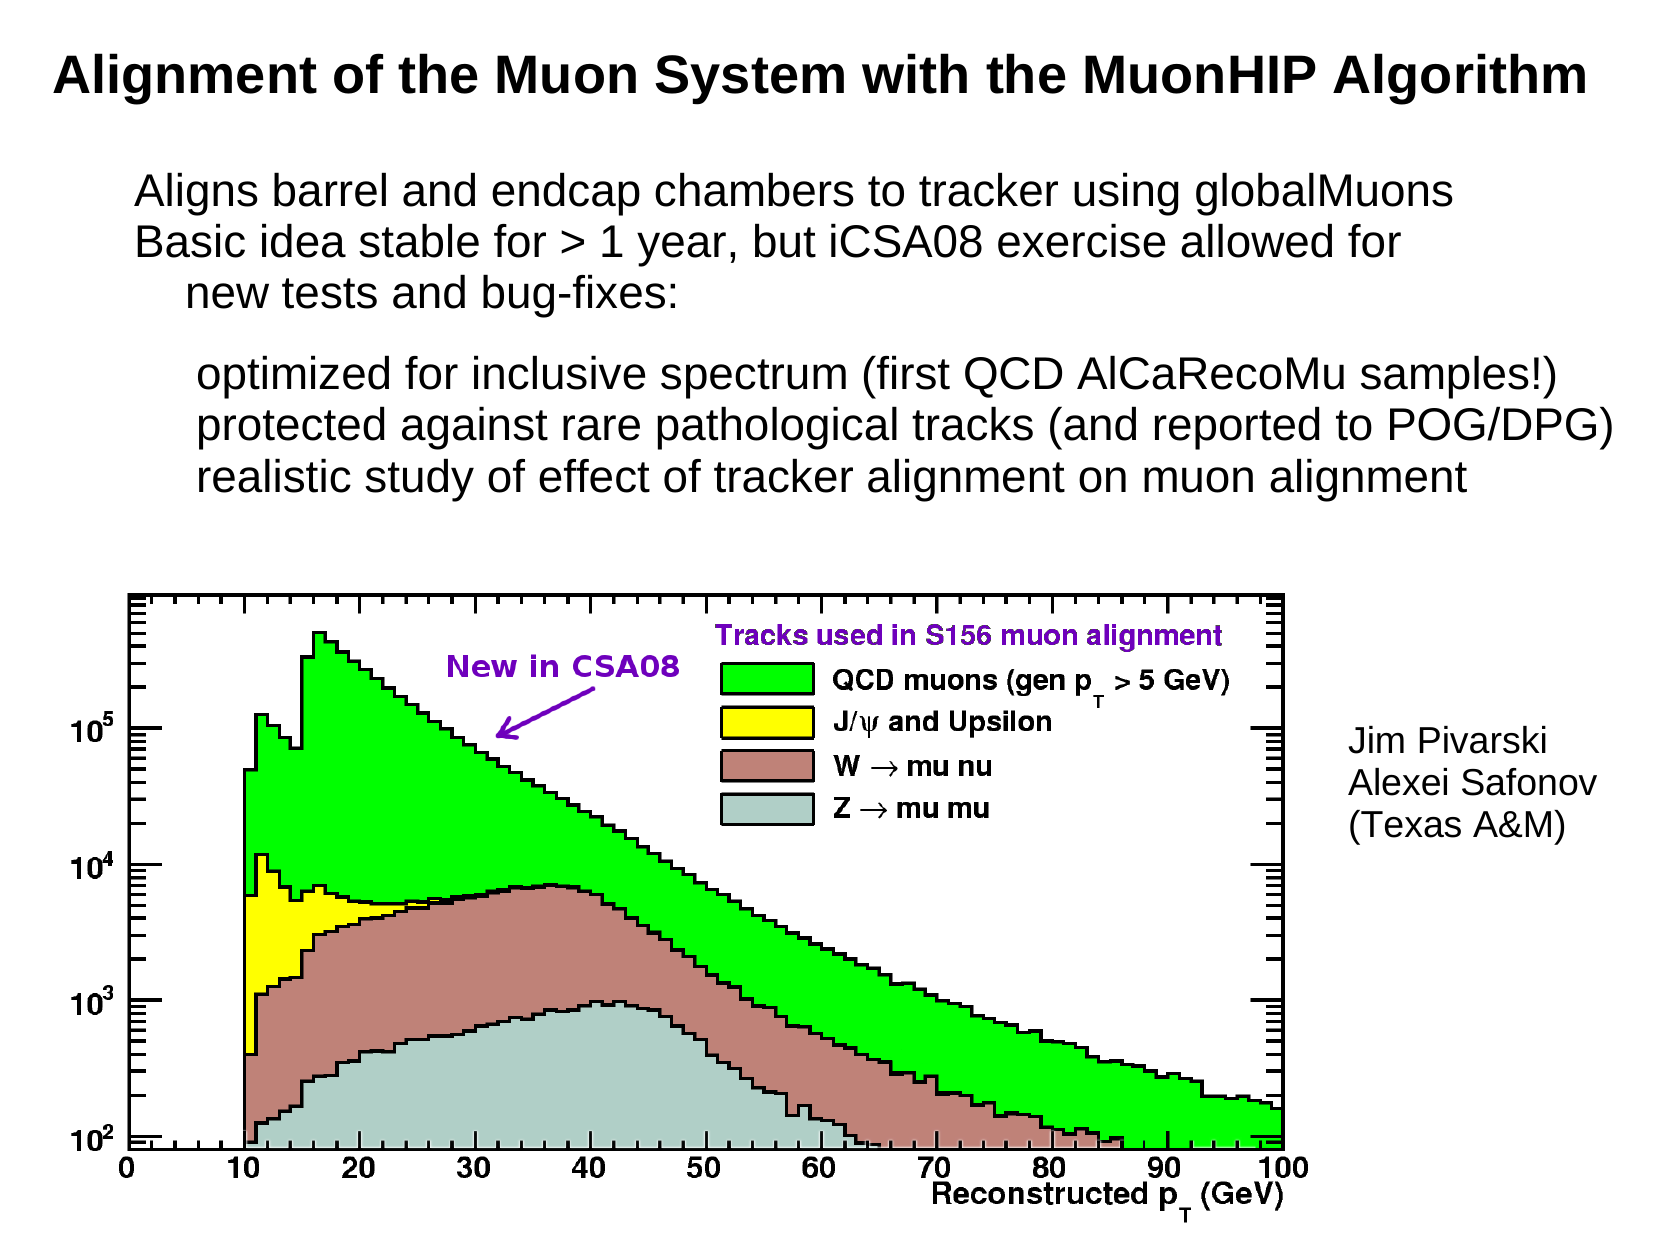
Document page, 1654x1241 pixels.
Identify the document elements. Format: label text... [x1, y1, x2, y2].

text_box Aligns barrel and endcap chambers to tracker using globalMuons Basic idea stable for > 1 year, but iCSA08 exercise allowed for new tests and bug-fixes: [106, 157, 1495, 344]
picture [37, 562, 1351, 1238]
text_box optimized for inclusive spectrum (first QCD AlCaRecoMu samples!) protected against rare pathological tracks (and reported to POG/DPG) realistic study of effect of tracker alignment on muon alignment [168, 340, 1654, 527]
text_box Jim Pivarski Alexei Safonov (Texas A&M) [1333, 712, 1613, 867]
text_box Alignment of the Muon System with the MuonHIP Algorithm [37, 37, 1606, 123]
